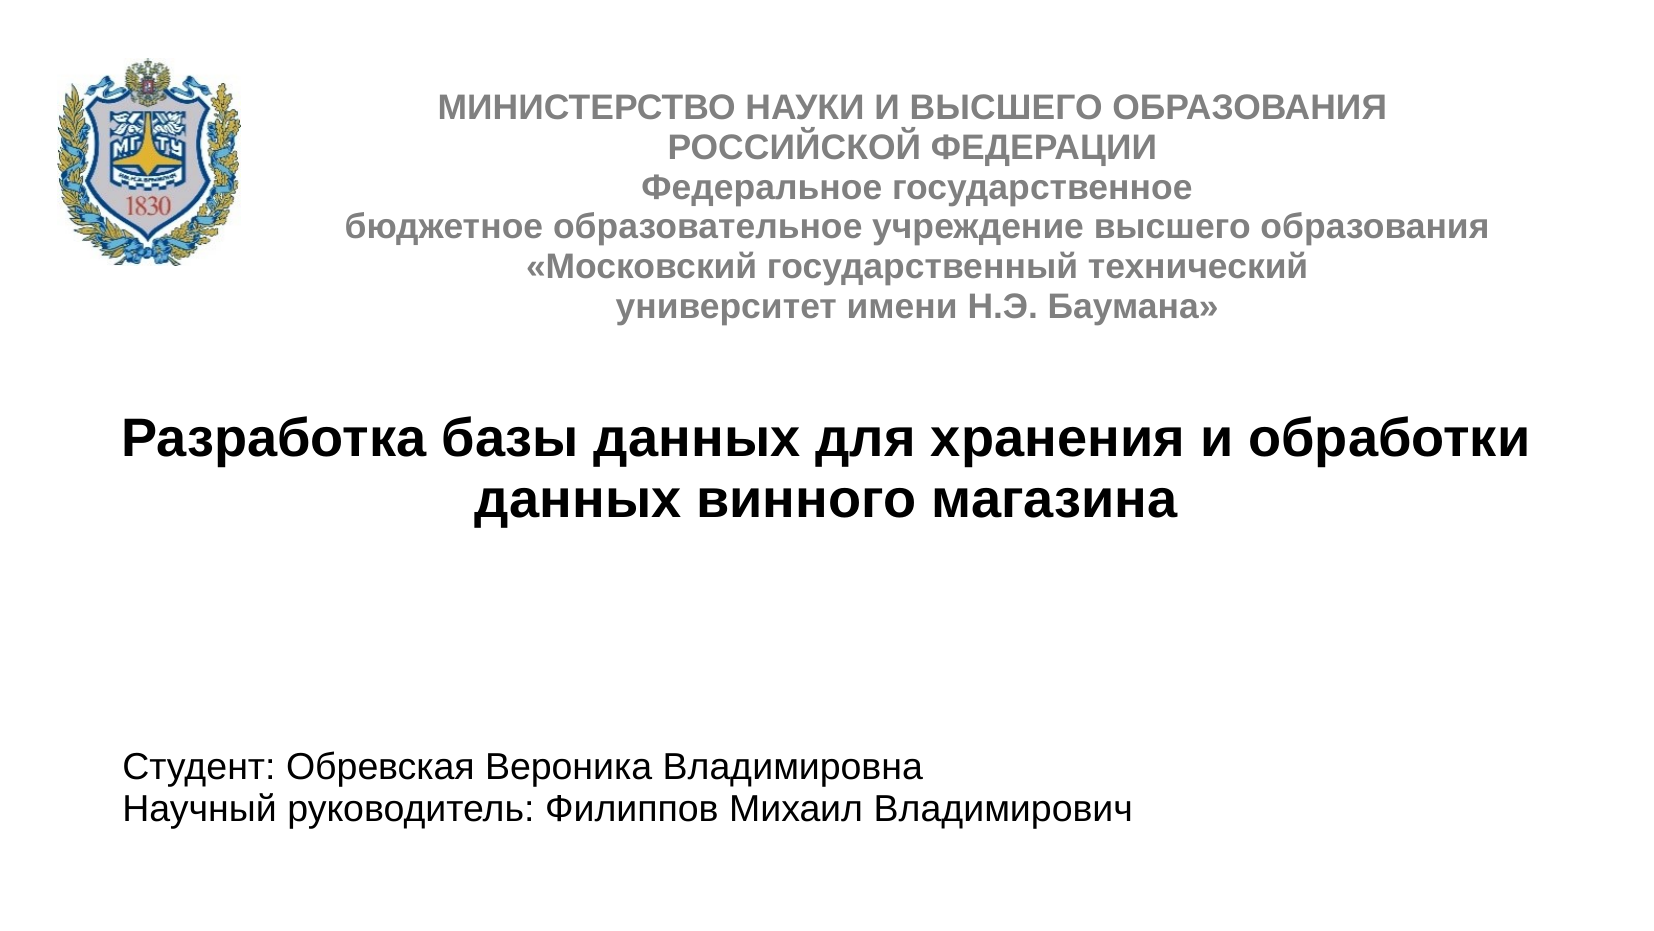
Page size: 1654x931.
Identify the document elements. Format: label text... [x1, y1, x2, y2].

text_box МИНИСТЕРСТВО НАУКИ И ВЫСШЕГО ОБРАЗОВАНИЯ РОССИЙСКОЙ ФЕДЕРАЦИИ Федеральное государственное бюджетное образовательное учреждение высшего образования «Московский государственный технический университет имени Н.Э. Баумана» [240, 29, 1595, 384]
subtitle Разработка базы данных для хранения и обработки данных винного магазина [82, 266, 1571, 739]
picture [57, 58, 240, 266]
text_box Cтудент: Обревская Вероника Владимировна Научный руководитель: Филиппов Михаил Владимирович [107, 738, 1149, 837]
